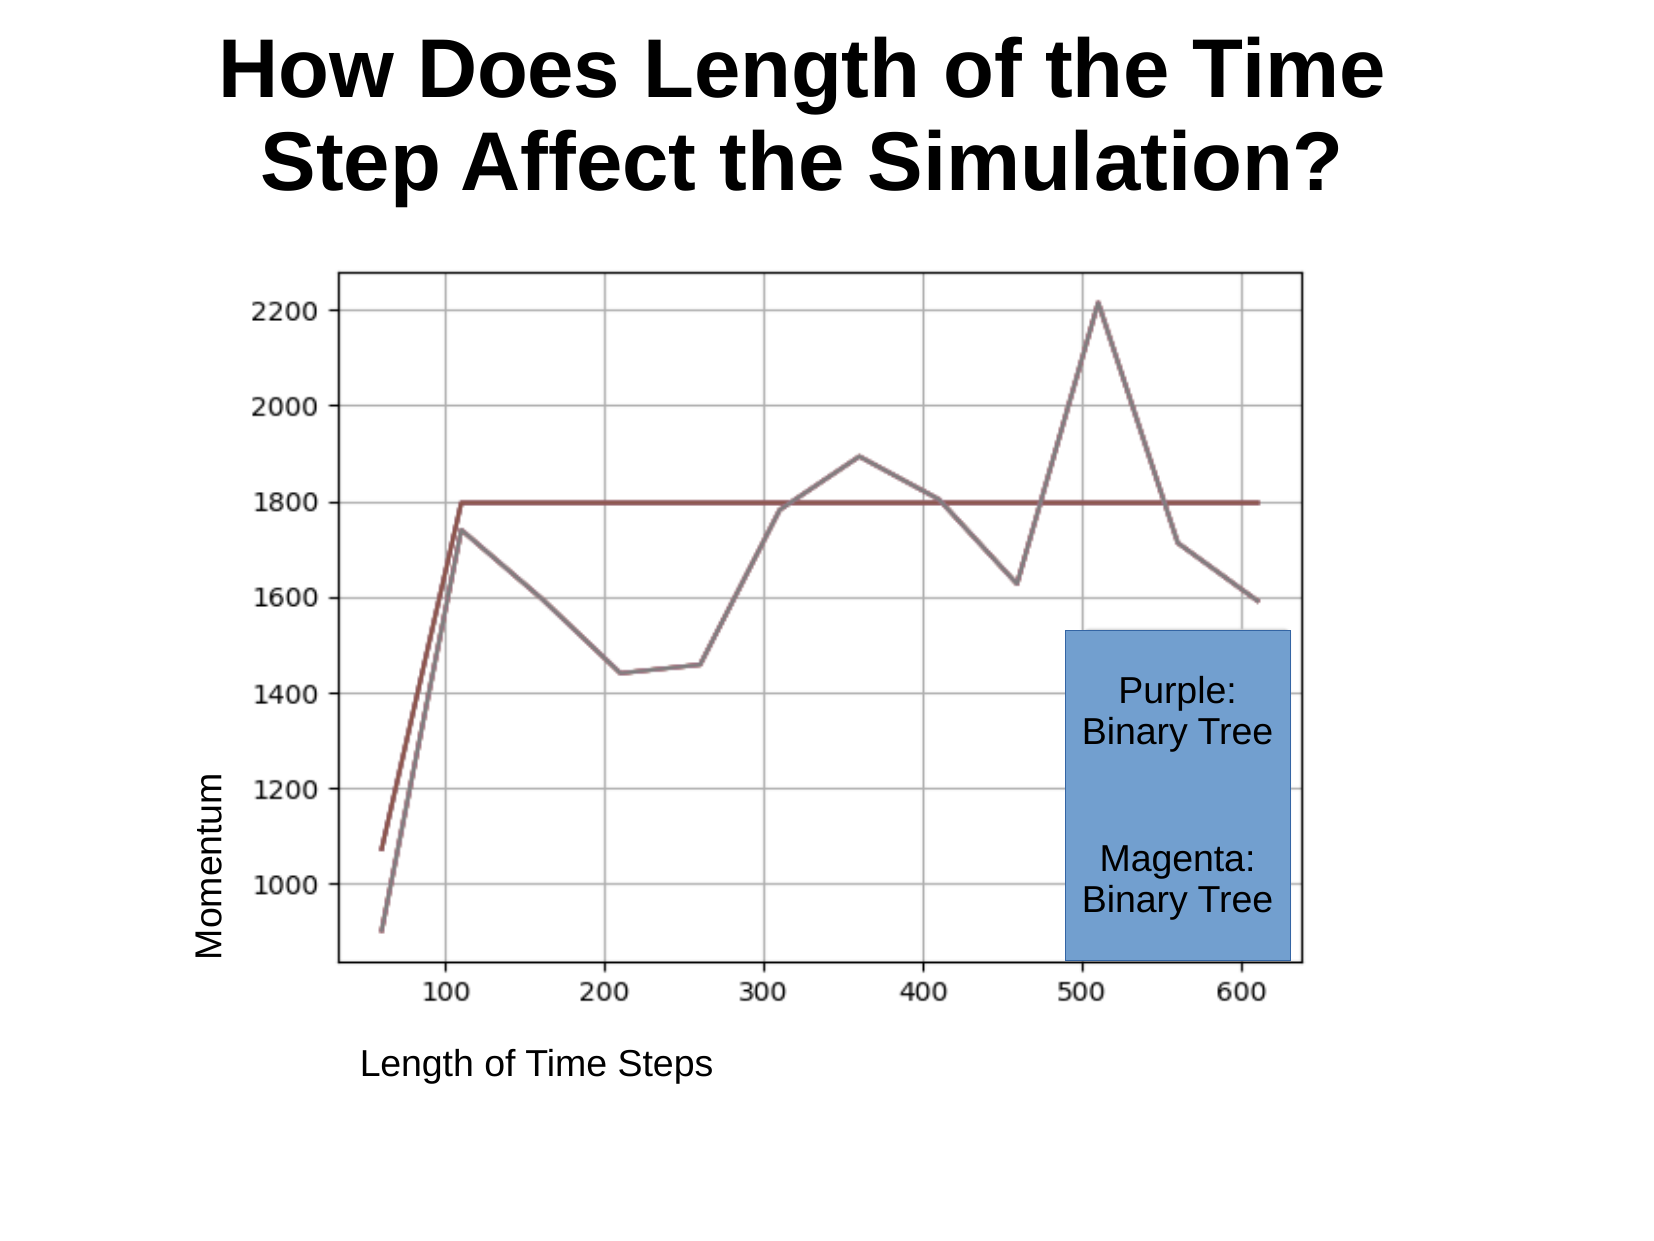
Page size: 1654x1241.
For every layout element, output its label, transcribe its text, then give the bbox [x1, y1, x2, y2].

text_box How Does Length of the Time Step Affect the Simulation? [105, 15, 1501, 309]
text_box Momentum [180, 309, 237, 976]
text_box Purple: Binary Tree Magenta: Binary Tree [1065, 630, 1291, 961]
picture [183, 309, 1426, 1061]
text_box Length of Time Steps [345, 1035, 1111, 1092]
